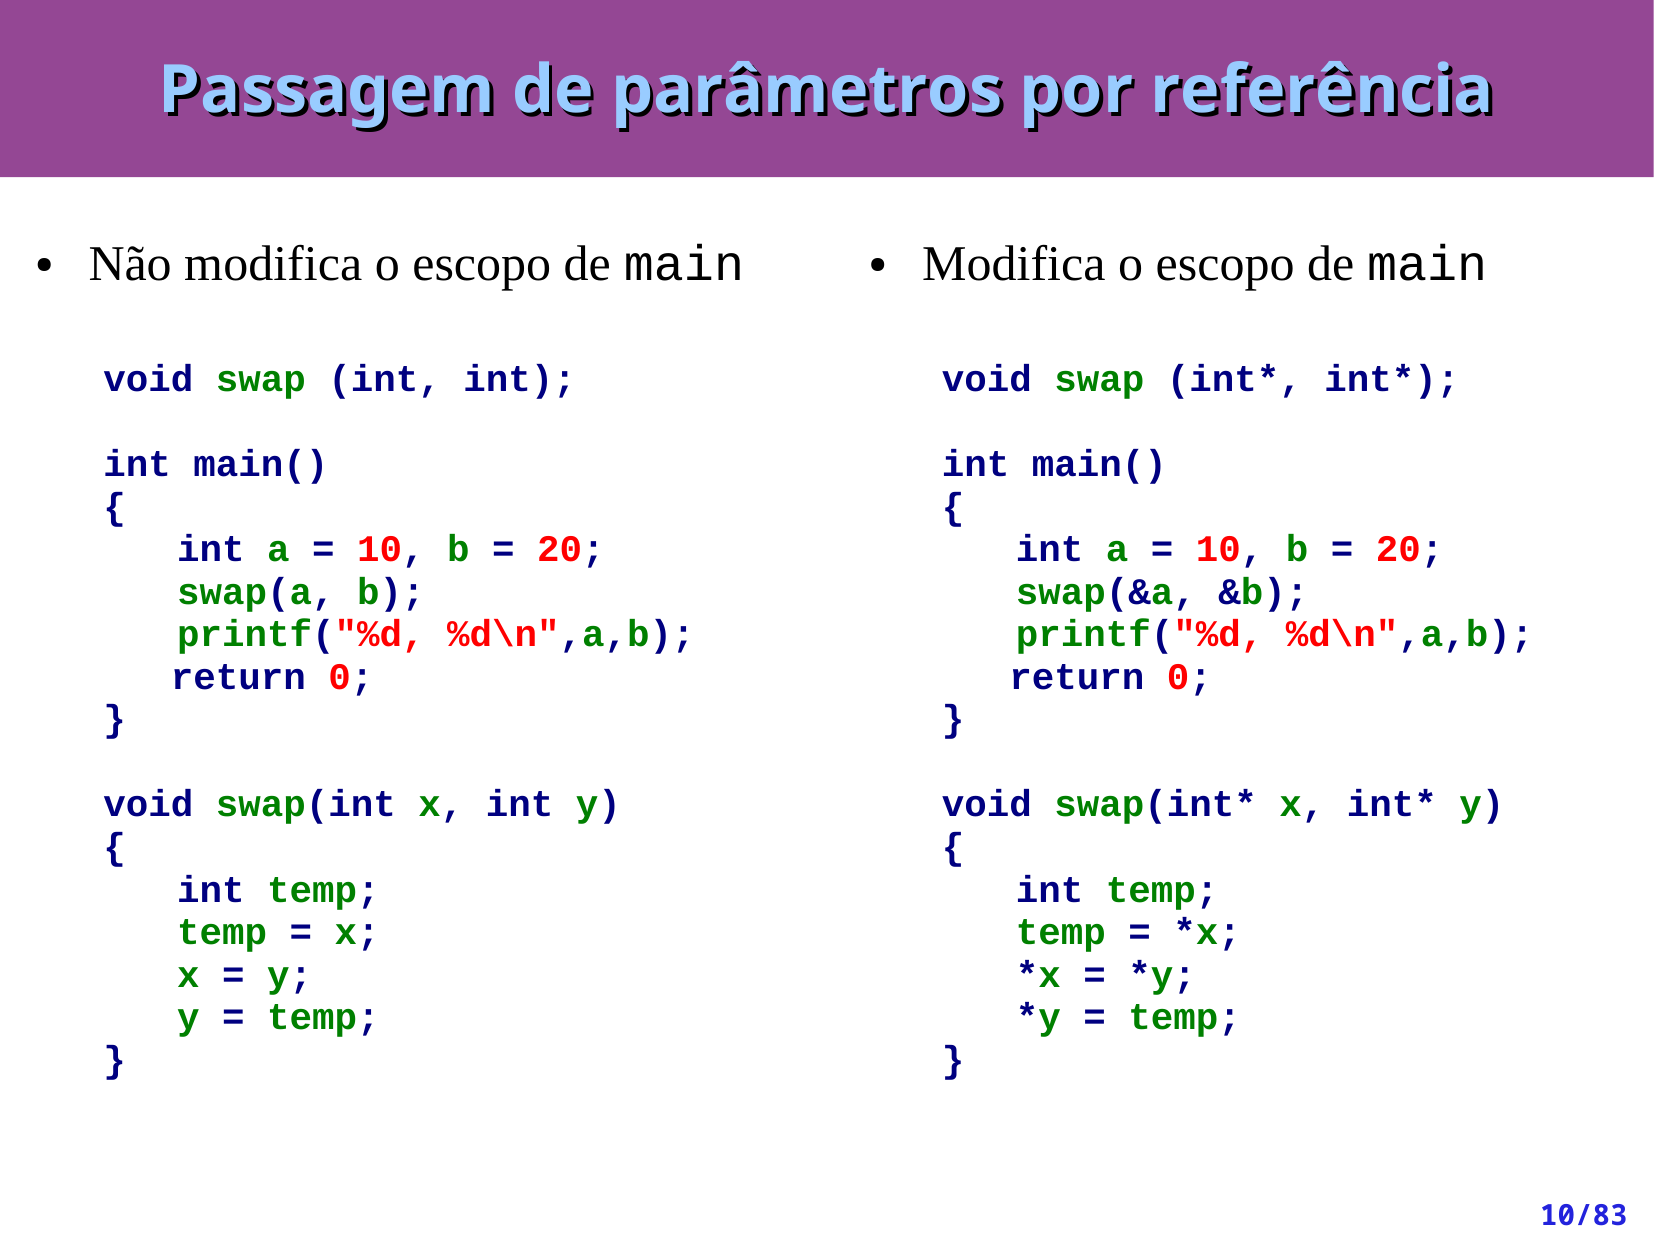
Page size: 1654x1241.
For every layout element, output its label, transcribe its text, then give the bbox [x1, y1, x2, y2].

list Não modifica o escopo de main [17, 236, 744, 1055]
list Modifica o escopo de main [851, 236, 1578, 1055]
title Passagem de parâmetros por referência [82, 0, 1571, 176]
text_box void swap (int*, int*); int main() { int a = 10, b = 20; swap(&a, &b); printf("%d, %d\n",a,b); return 0; } void swap(int* x, int* y) { int temp; temp = *x; *x = *y; *y = temp; } [927, 353, 1601, 1128]
text_box void swap (int, int); int main() { int a = 10, b = 20; swap(a, b); printf("%d, %d\n",a,b); return 0; } void swap(int x, int y) { int temp; temp = x; x = y; y = temp; } [88, 353, 832, 1128]
